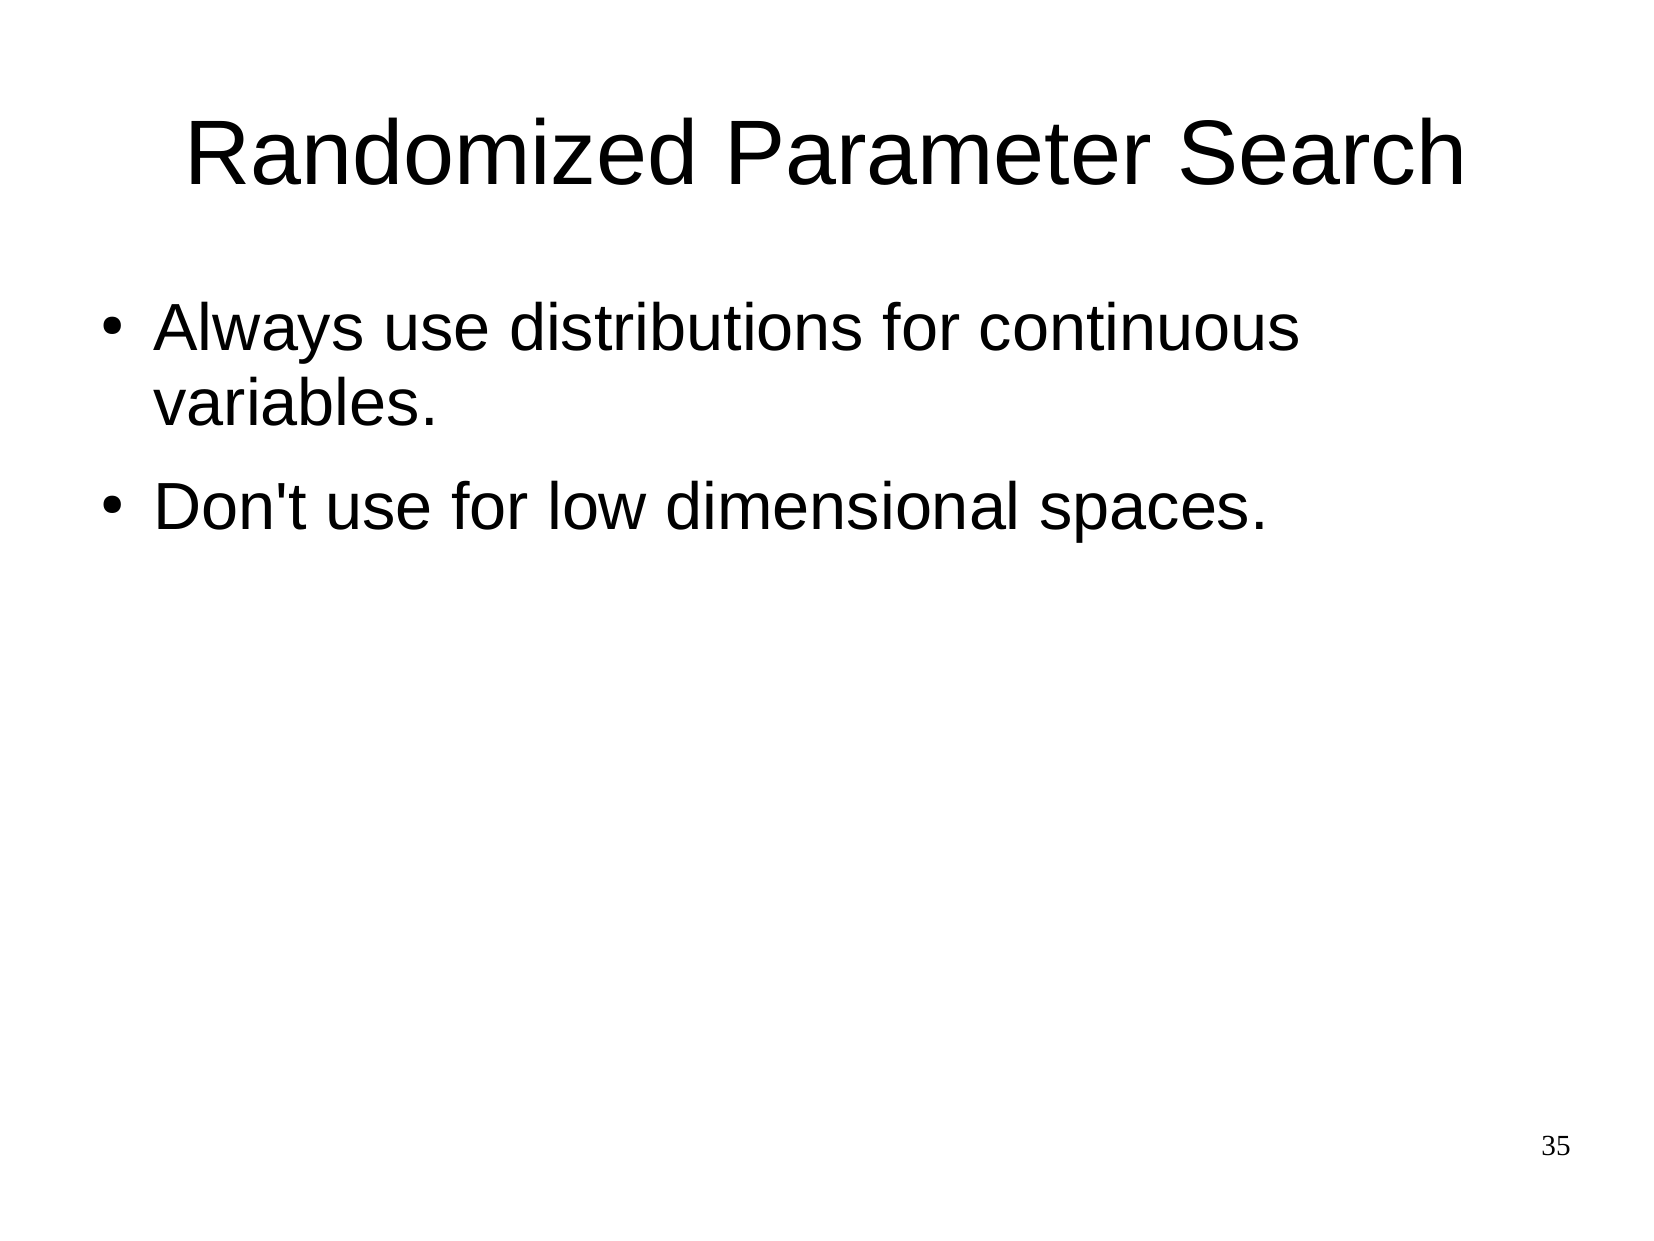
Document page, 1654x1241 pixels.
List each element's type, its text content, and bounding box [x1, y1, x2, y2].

list Always use distributions for continuous variables. Don't use for low dimensional spaces. [82, 290, 1571, 1010]
title Randomized Parameter Search [82, 49, 1571, 257]
